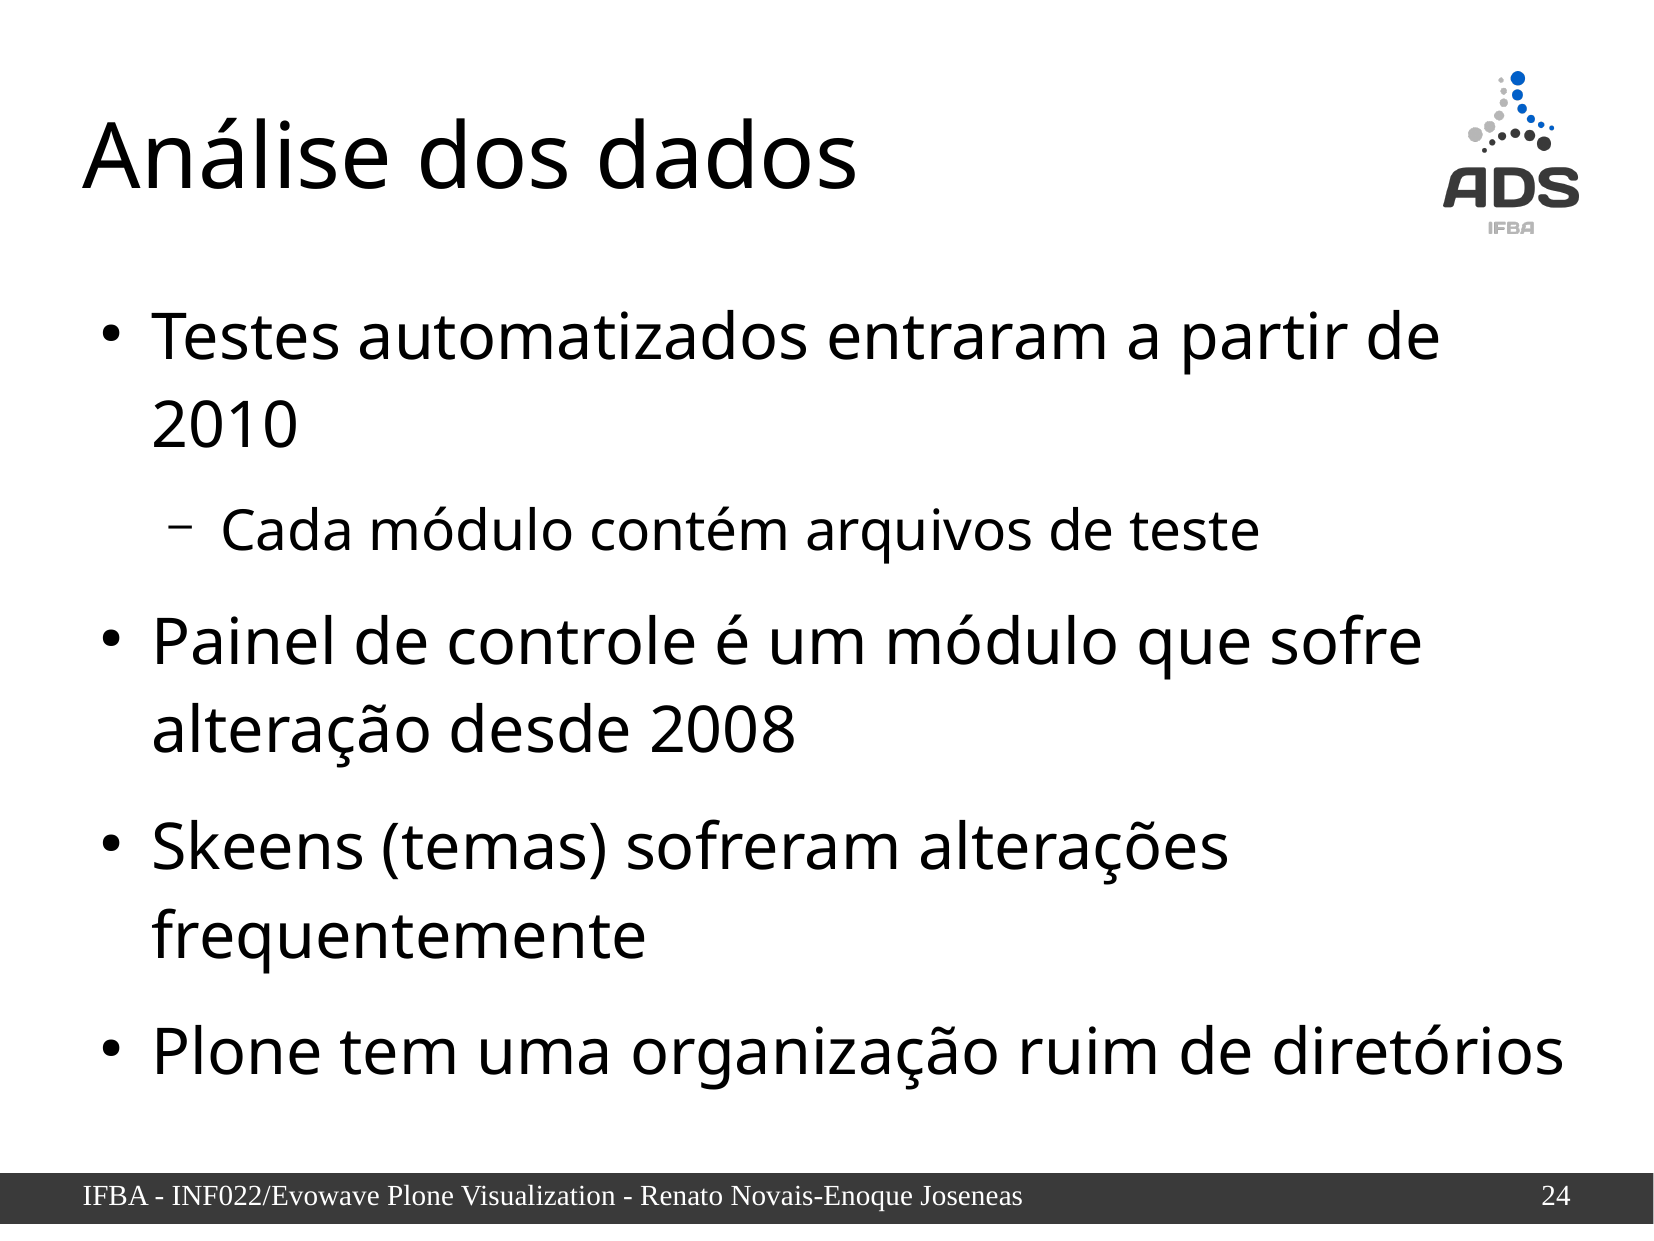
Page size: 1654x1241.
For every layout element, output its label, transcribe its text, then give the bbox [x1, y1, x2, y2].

title Análise dos dados [82, 49, 1426, 257]
list Testes automatizados entraram a partir de 2010 Cada módulo contém arquivos de teste Painel de controle é um módulo que sofre alteração desde 2008 Skeens (temas) sofreram alterações frequentemente Plone tem uma organização ruim de diretórios [82, 290, 1571, 1156]
picture [1443, 71, 1579, 234]
